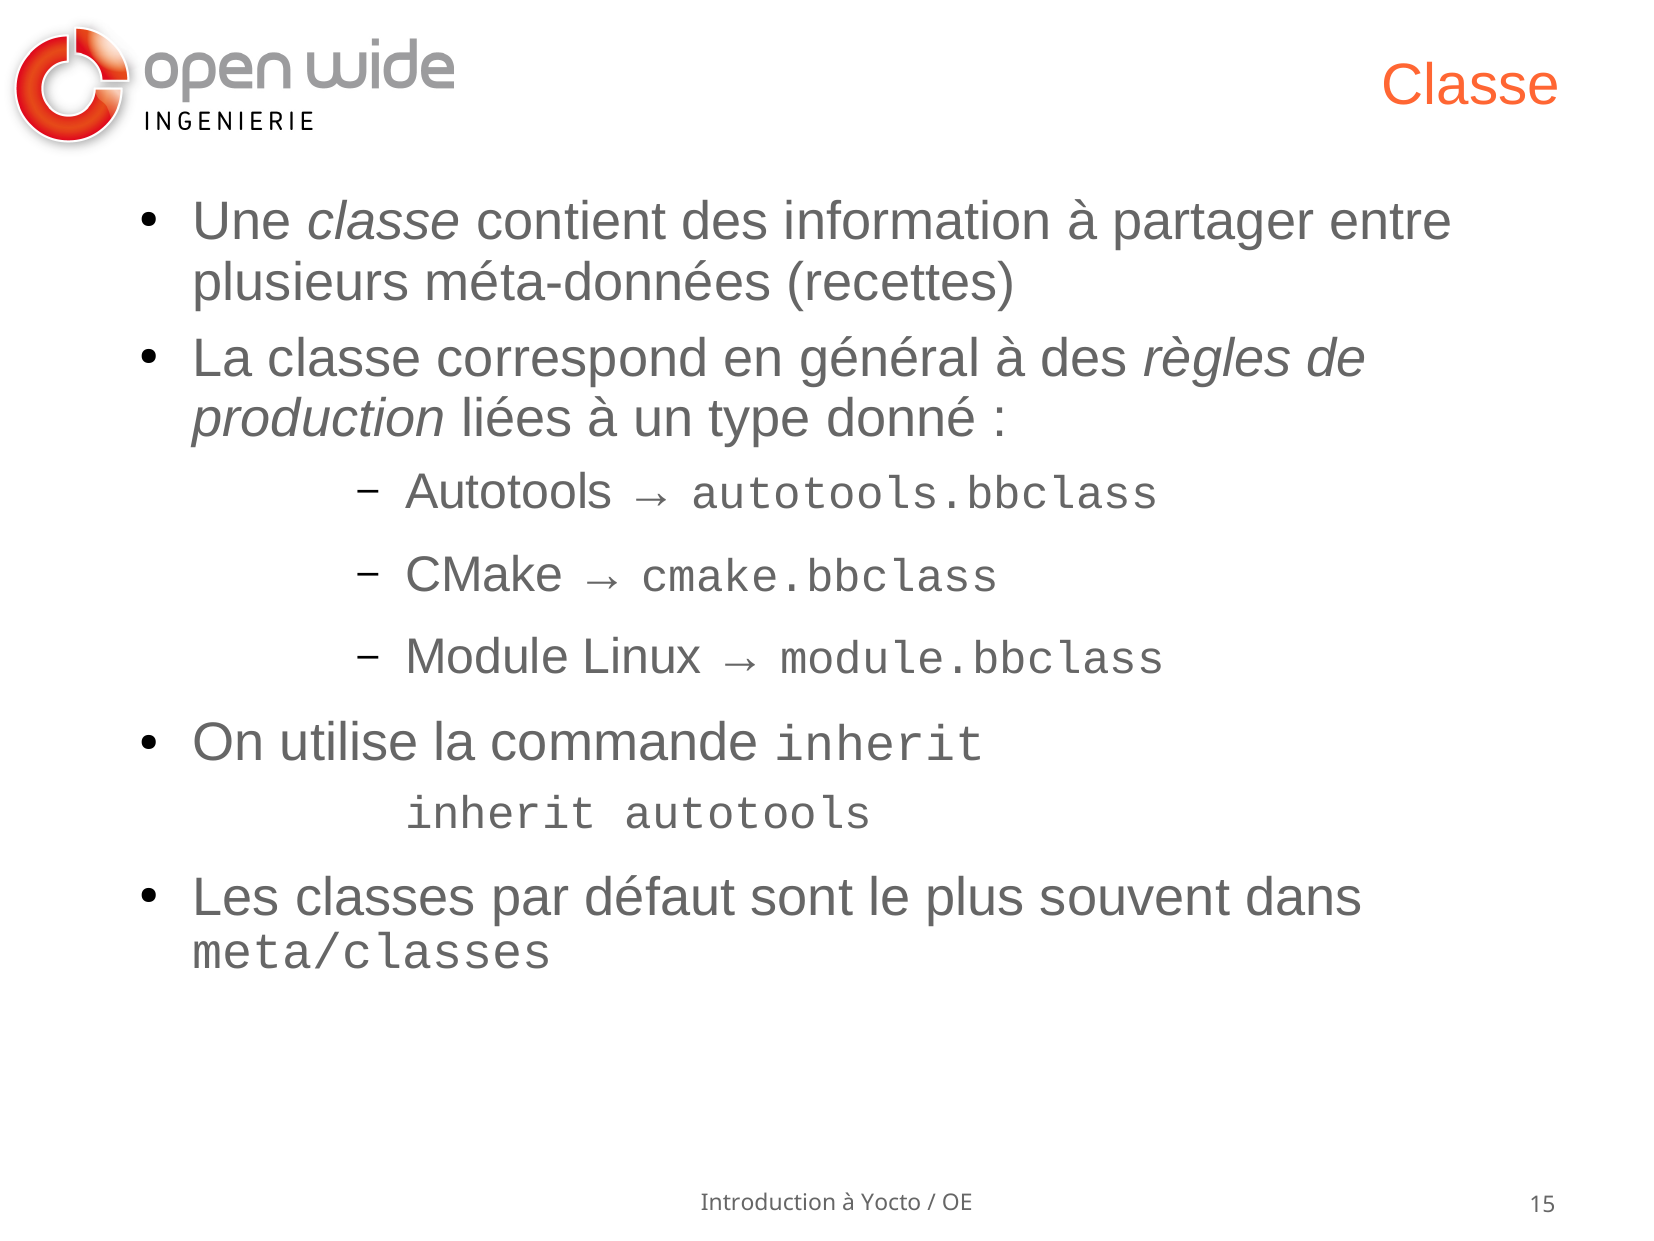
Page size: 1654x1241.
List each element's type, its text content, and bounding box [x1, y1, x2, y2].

list Une classe contient des information à partager entre plusieurs méta-données (recettes) La classe correspond en général à des règles de production liées à un type donné : Autotools → autotools.bbclass CMake → cmake.bbclass Module Linux → module.bbclass On utilise la commande inherit inherit autotools Les classes par défaut sont le plus souvent dans meta/classes [121, 190, 1534, 1062]
picture [0, 0, 454, 161]
title Classe [602, 12, 1561, 157]
